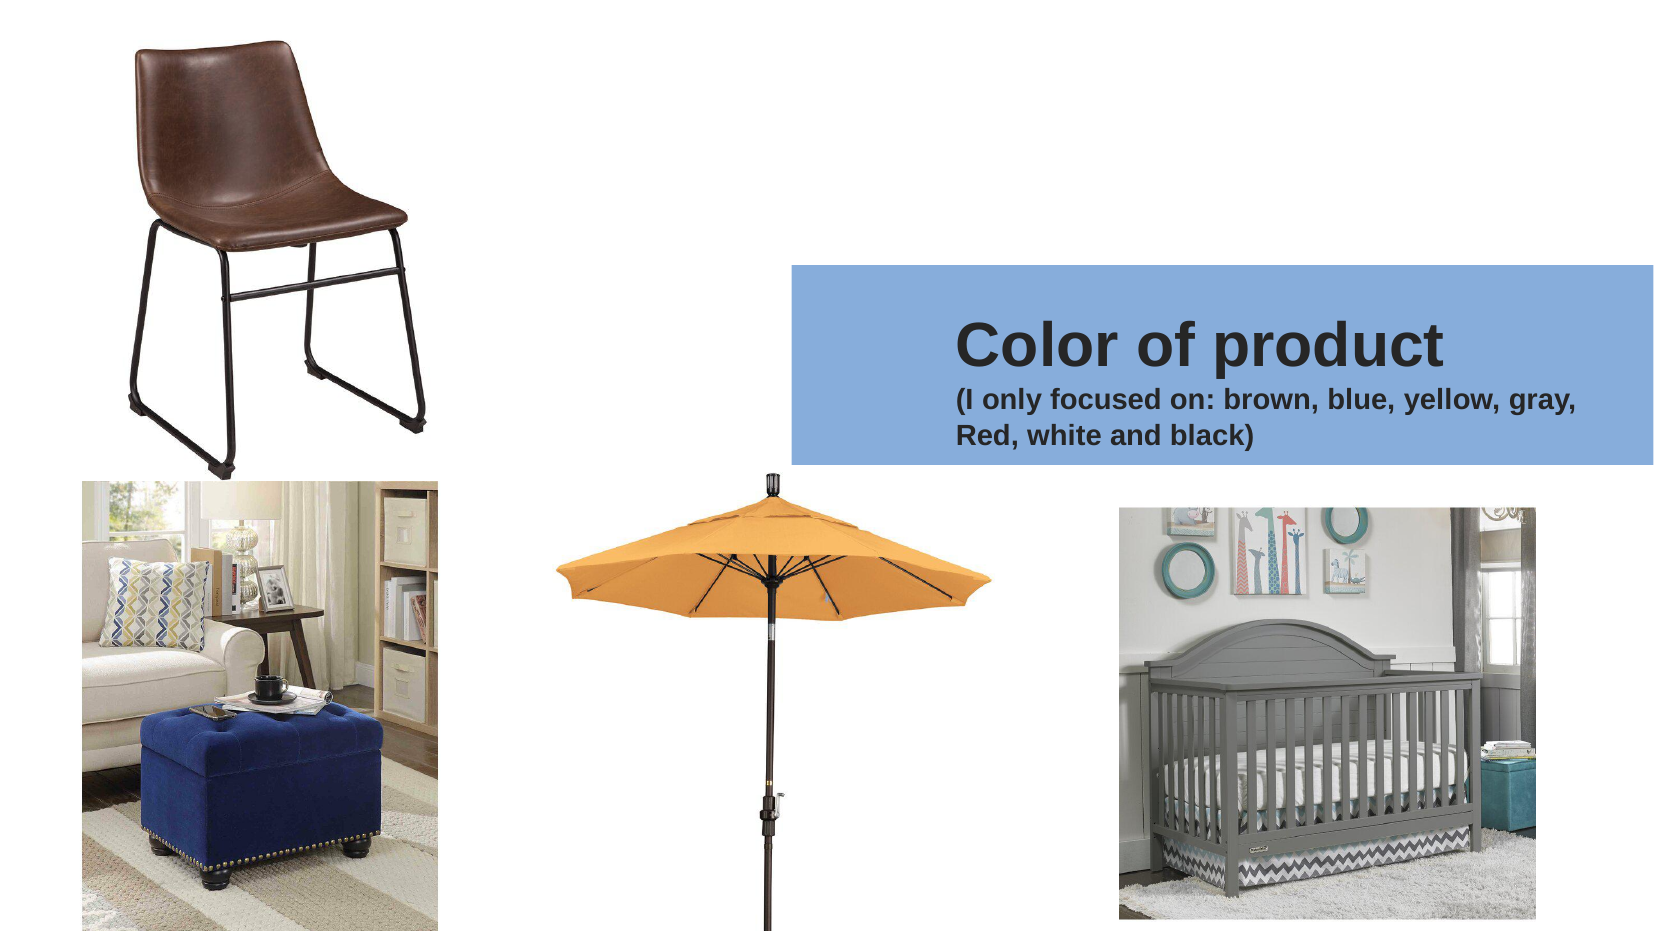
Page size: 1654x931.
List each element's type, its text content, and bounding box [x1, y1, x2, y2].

picture [543, 472, 1004, 931]
picture [1119, 505, 1536, 922]
picture [20, 9, 532, 931]
text_box Color of product (I only focused on: brown, blue, yellow, gray, Red, white and black) [941, 295, 1592, 459]
